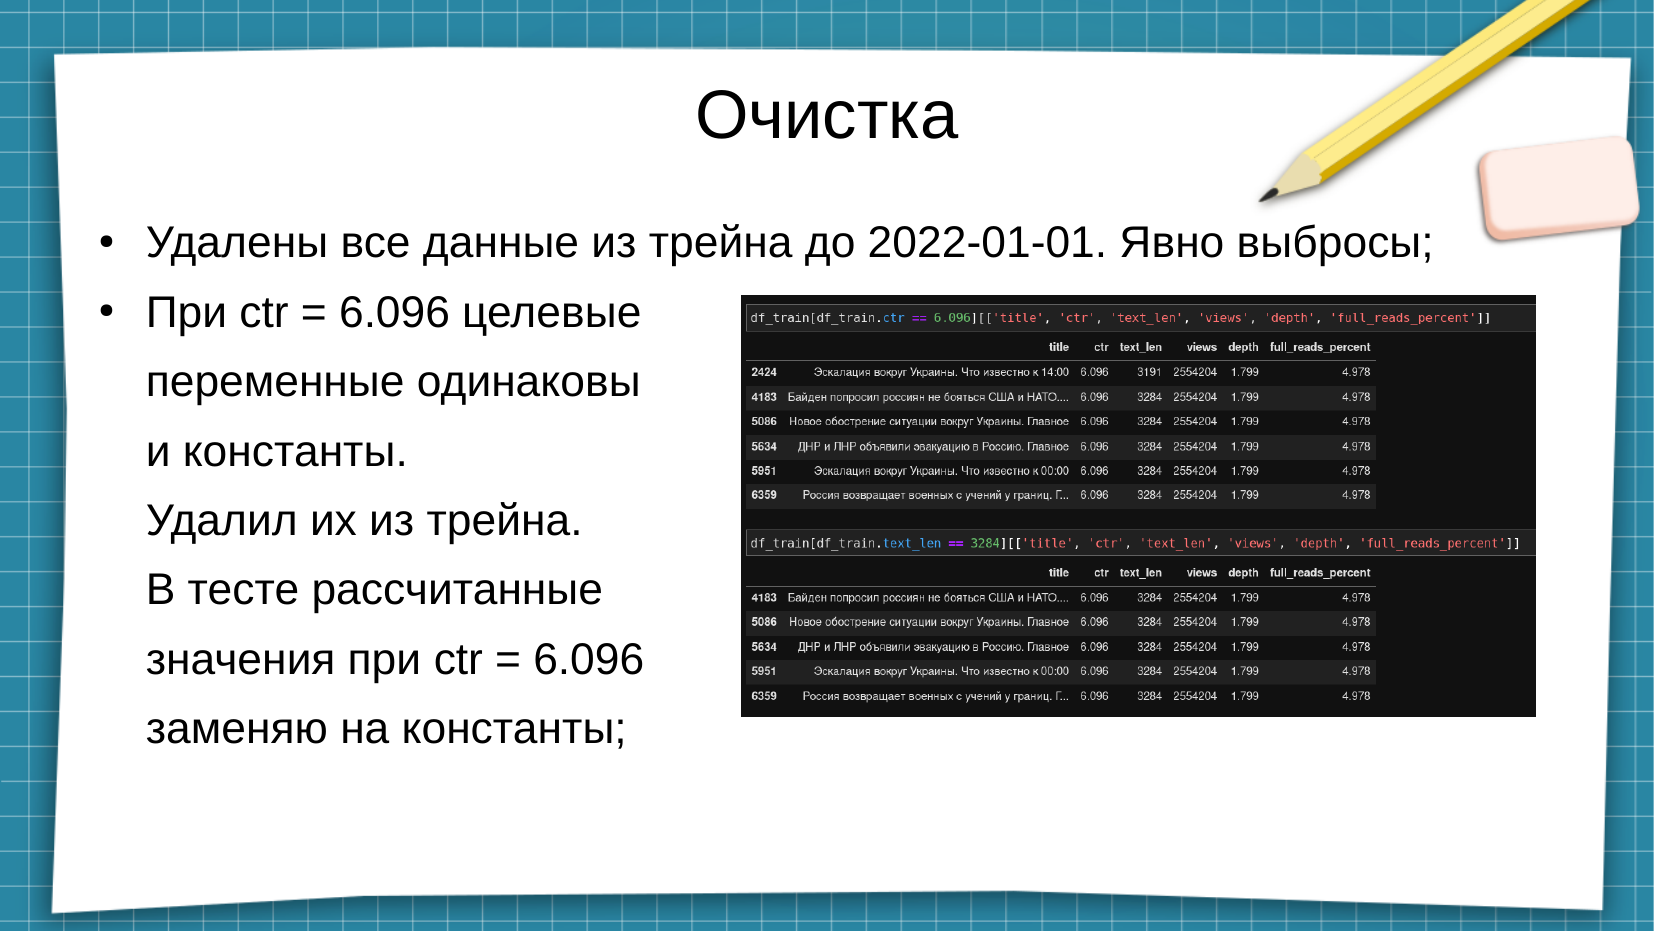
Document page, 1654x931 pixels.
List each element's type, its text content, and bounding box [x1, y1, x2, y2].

title Очистка [82, 37, 1571, 193]
list Удалены все данные из трейна до 2022-01-01. Явно выбросы; При ctr = 6.096 целевые переменные одинаковы и константы. Удалил их из трейна. В тесте рассчитанные значения при ctr = 6.096 заменяю на константы; [82, 217, 1571, 758]
picture [0, 0, 1654, 931]
